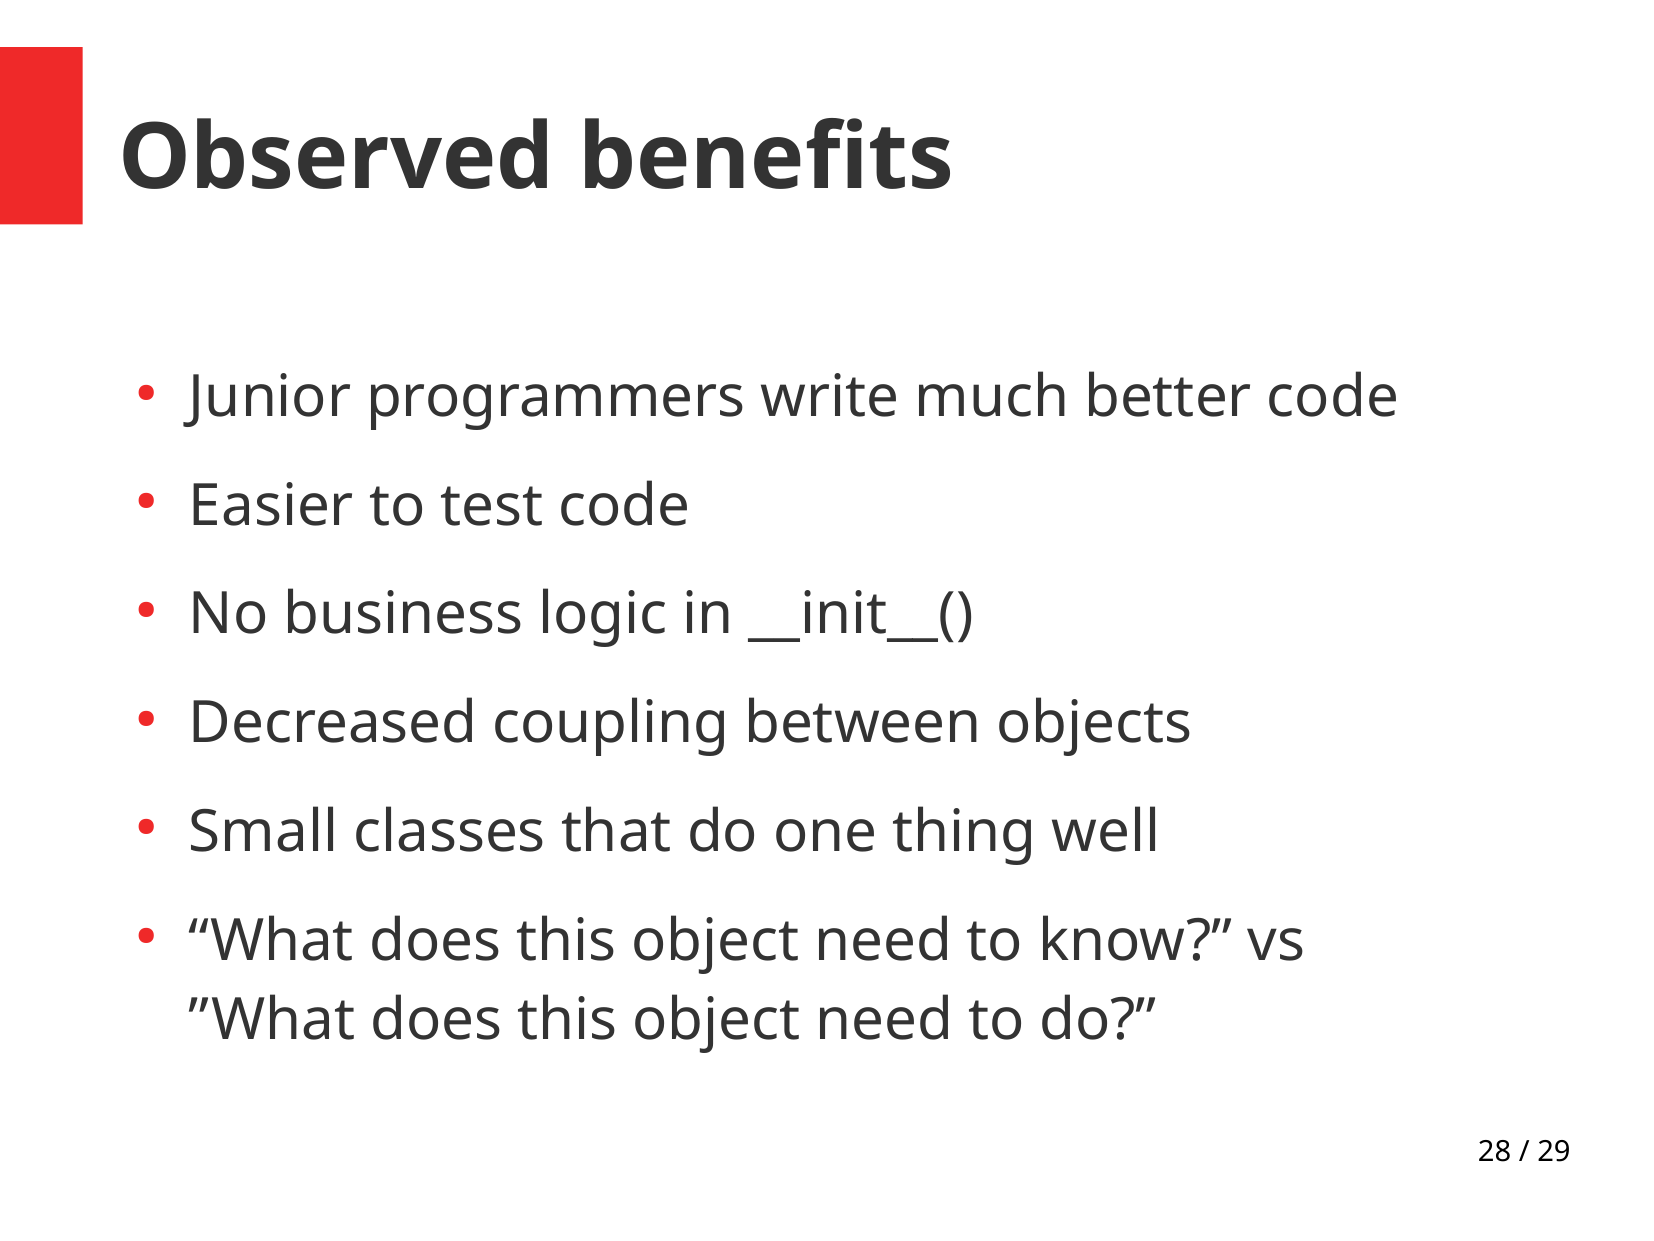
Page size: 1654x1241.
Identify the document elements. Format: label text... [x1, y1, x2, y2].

list Junior programmers write much better code Easier to test code No business logic in __init__() Decreased coupling between objects Small classes that do one thing well “What does this object need to know?” vs ”What does this object need to do?” [118, 354, 1536, 1074]
title Observed benefits [118, 49, 1571, 257]
